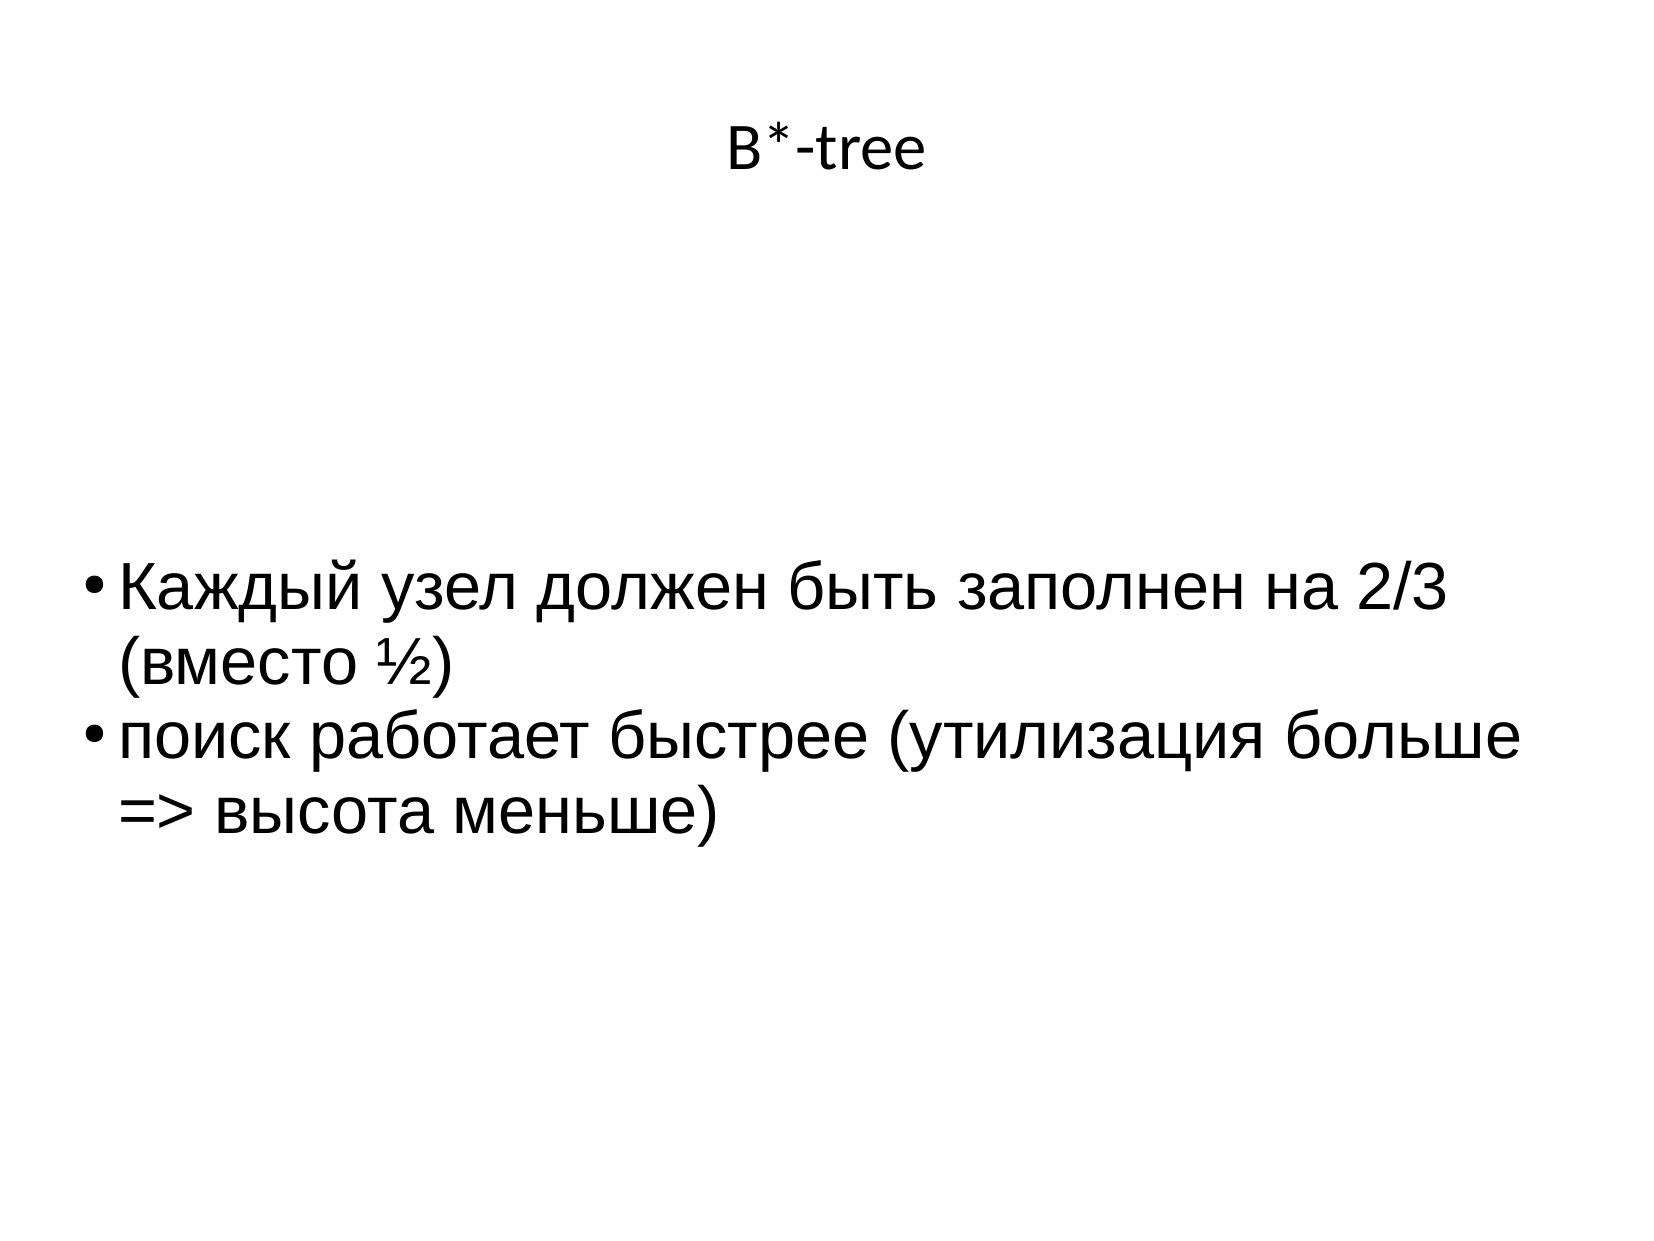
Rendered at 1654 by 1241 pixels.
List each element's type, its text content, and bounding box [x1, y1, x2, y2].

title B*-tree [82, 49, 1571, 257]
subtitle Каждый узел должен быть заполнен на 2/3 (вместо ½) поиск работает быстрее (утилизация больше => высота меньше) [82, 289, 1571, 1108]
